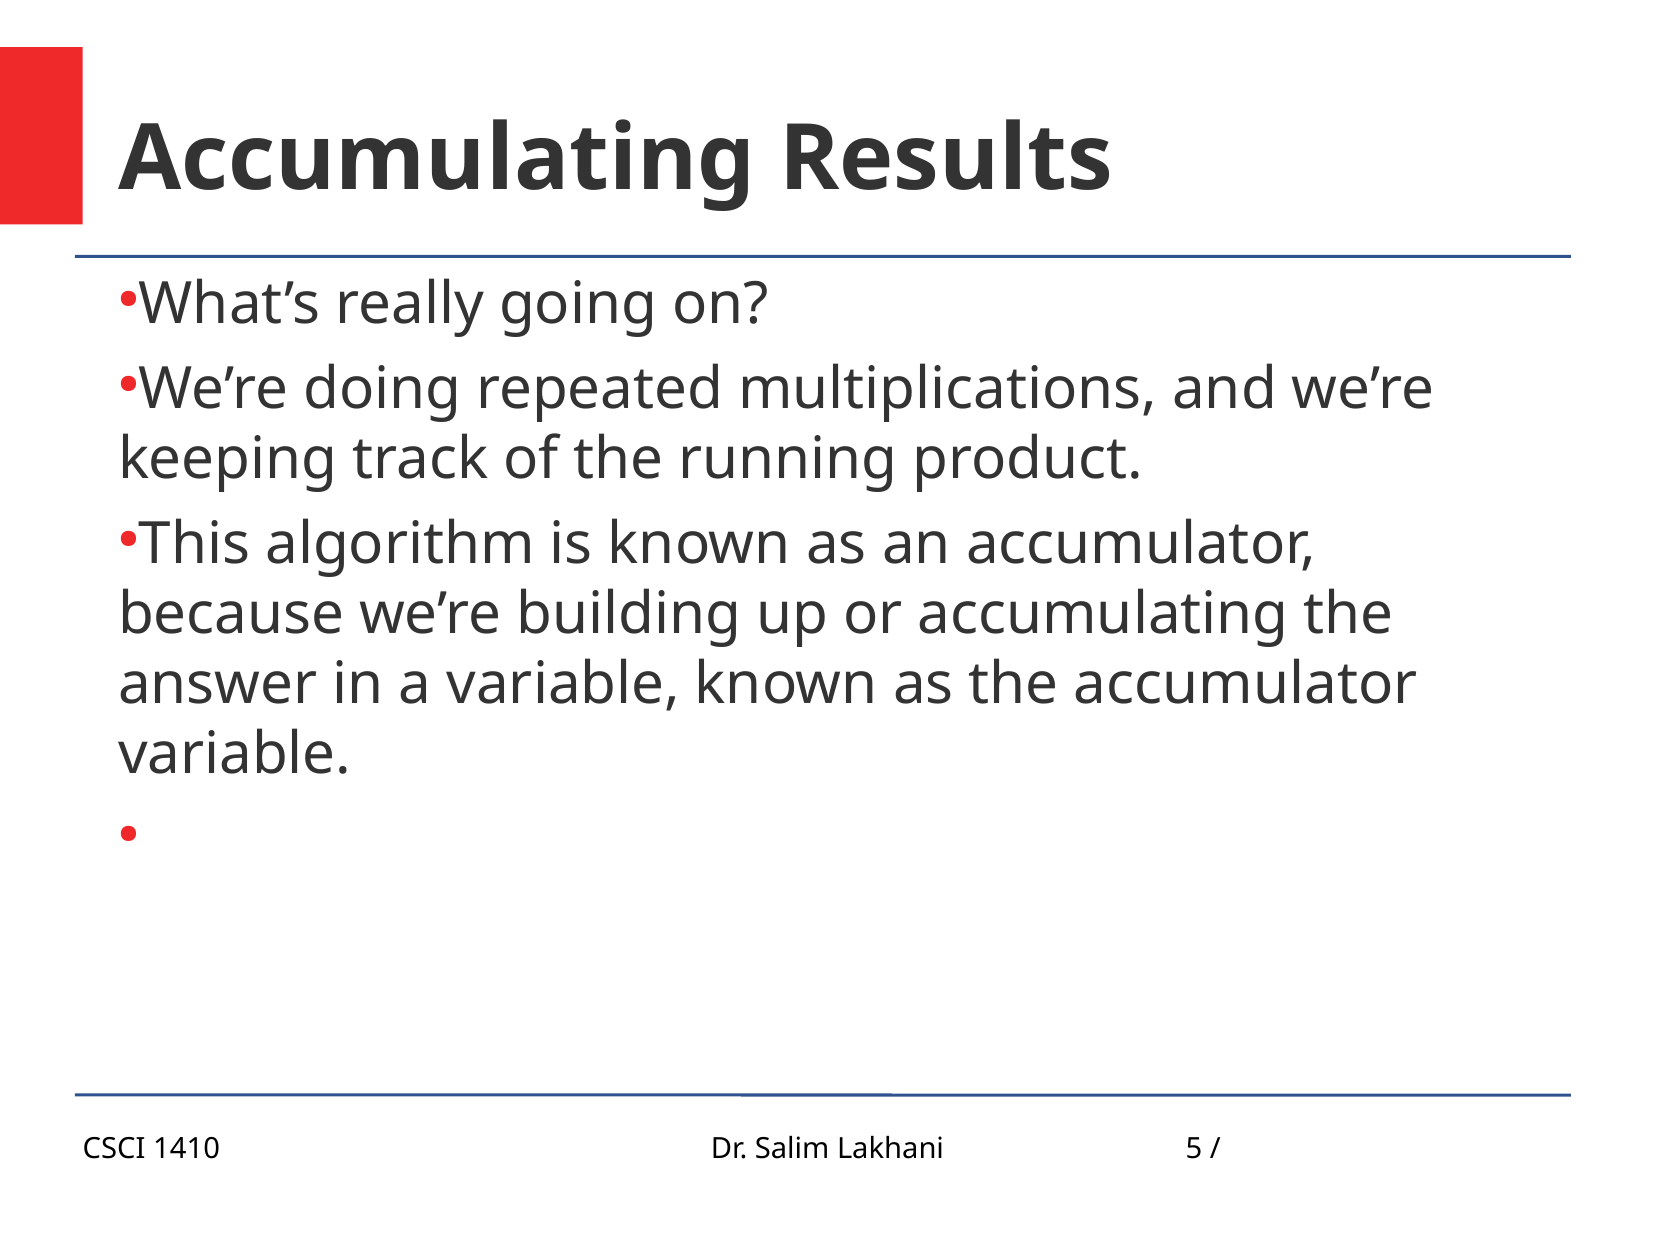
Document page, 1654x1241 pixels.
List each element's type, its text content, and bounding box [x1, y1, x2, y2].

text_box / [1185, 1129, 1571, 1216]
list What’s really going on? We’re doing repeated multiplications, and we’re keeping track of the running product. This algorithm is known as an accumulator, because we’re building up or accumulating the answer in a variable, known as the accumulator variable. [118, 265, 1536, 1081]
title Accumulating Results [118, 49, 1571, 257]
text_box Dr. Salim Lakhani [565, 1129, 1090, 1216]
text_box CSCI 1410 [82, 1129, 468, 1216]
